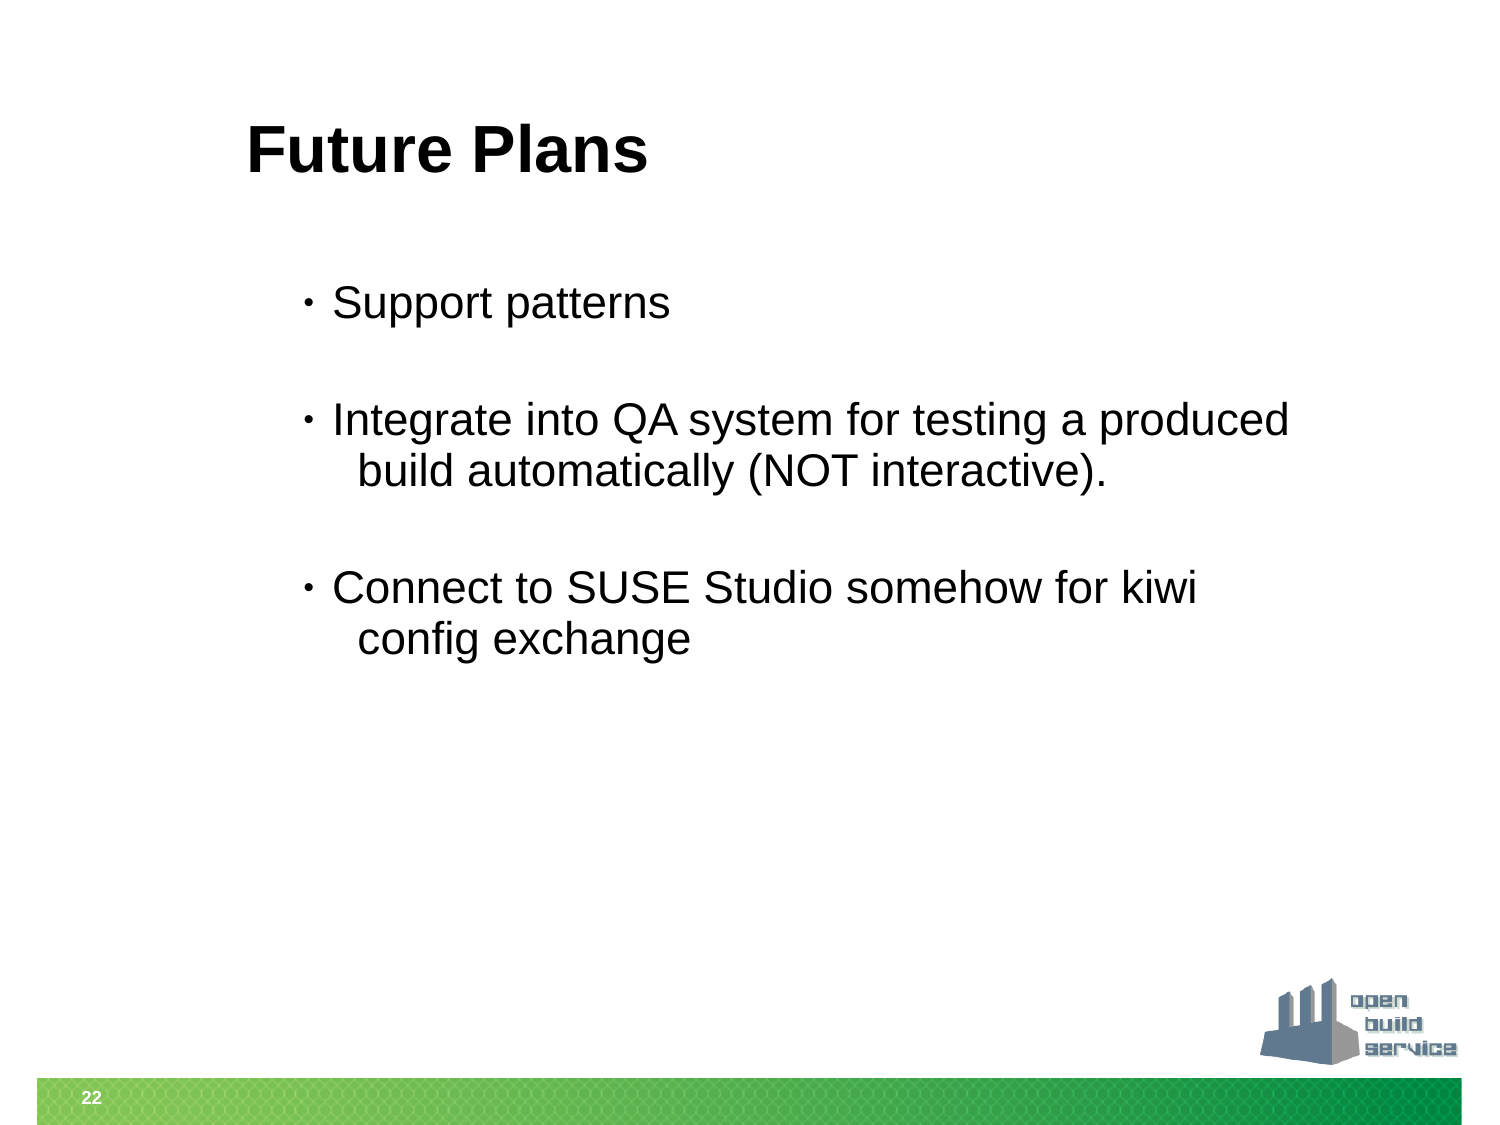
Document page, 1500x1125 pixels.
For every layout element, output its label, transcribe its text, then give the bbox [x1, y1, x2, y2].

list Support patterns Integrate into QA system for testing a produced build automatically (NOT interactive). Connect to SUSE Studio somehow for kiwi config exchange [245, 269, 1409, 997]
picture [1260, 978, 1458, 1065]
picture [37, 1078, 1462, 1125]
title Future Plans [246, 60, 1409, 239]
